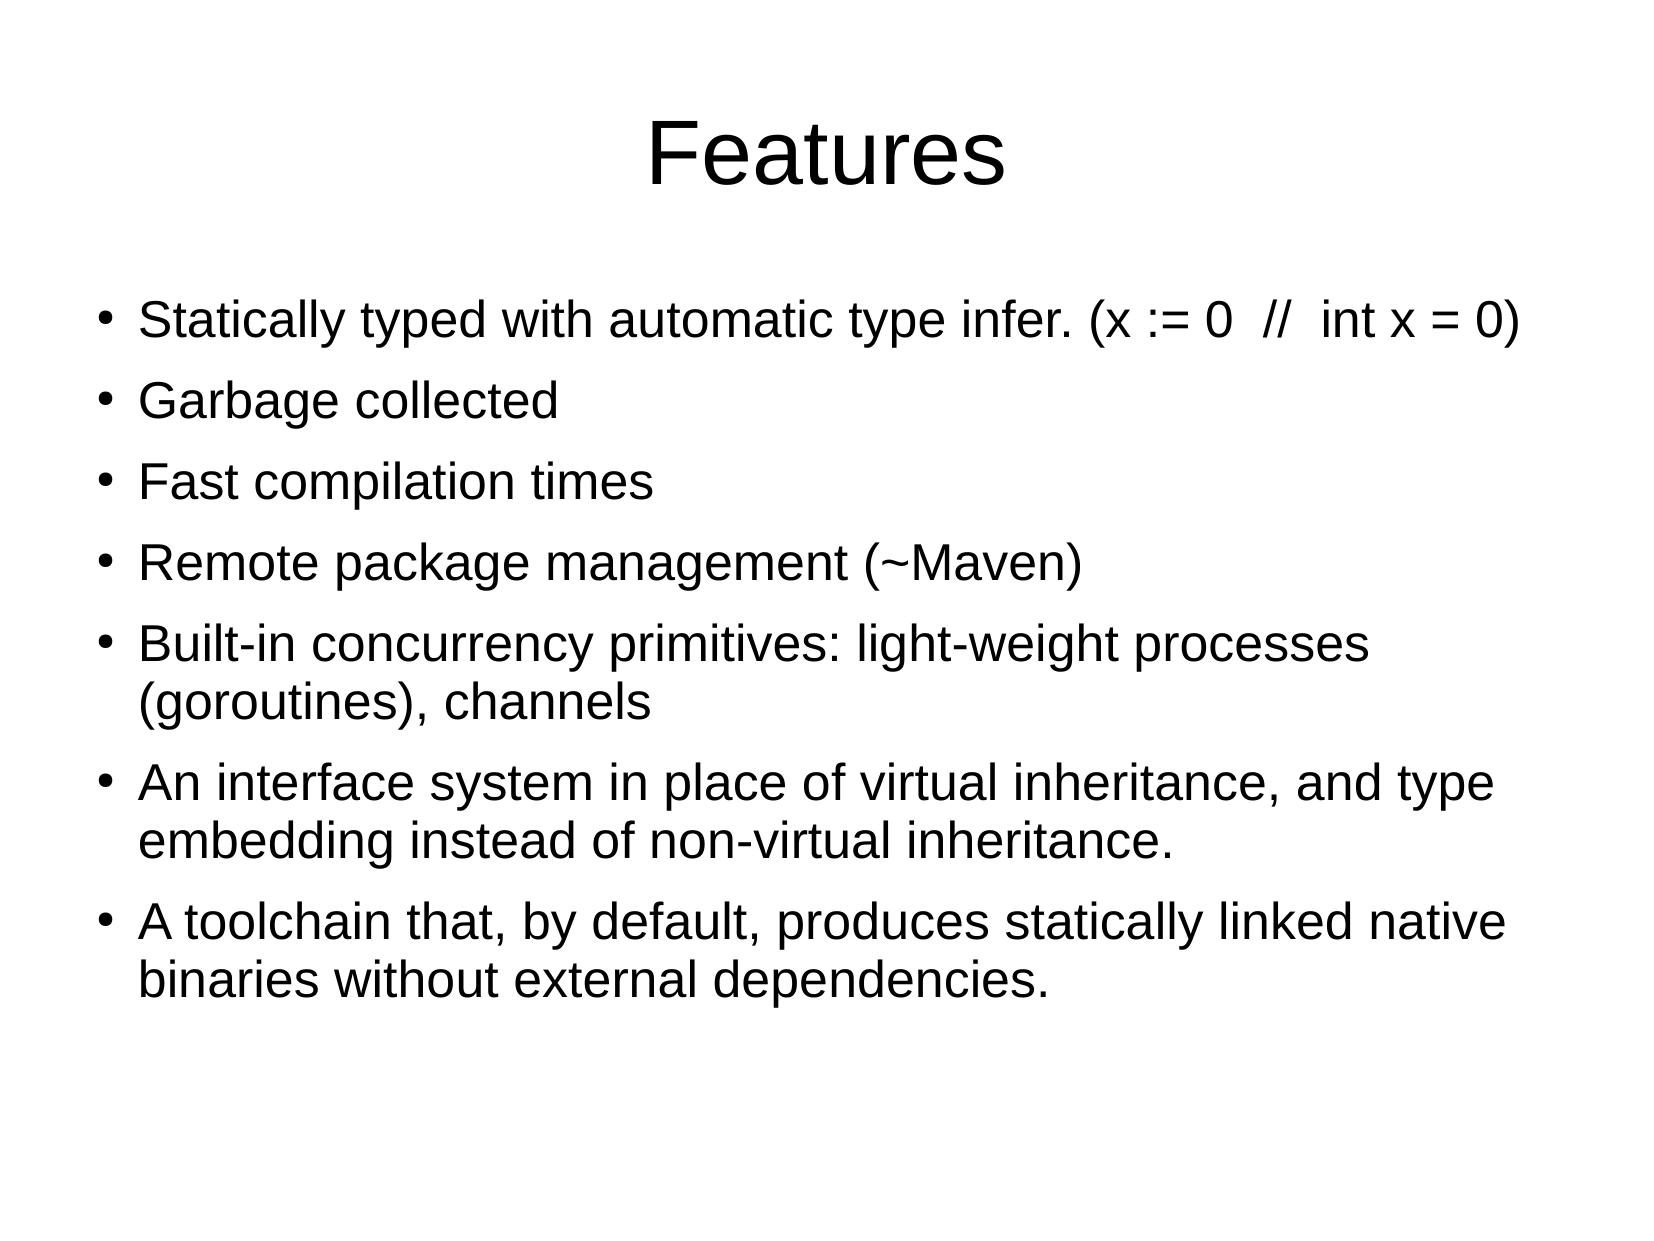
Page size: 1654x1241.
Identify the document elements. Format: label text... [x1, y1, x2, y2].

list Statically typed with automatic type infer. (x := 0 // int x = 0) Garbage collected Fast compilation times Remote package management (~Maven) Built-in concurrency primitives: light-weight processes (goroutines), channels An interface system in place of virtual inheritance, and type embedding instead of non-virtual inheritance. A toolchain that, by default, produces statically linked native binaries without external dependencies. [82, 290, 1571, 1010]
title Features [82, 49, 1571, 257]
